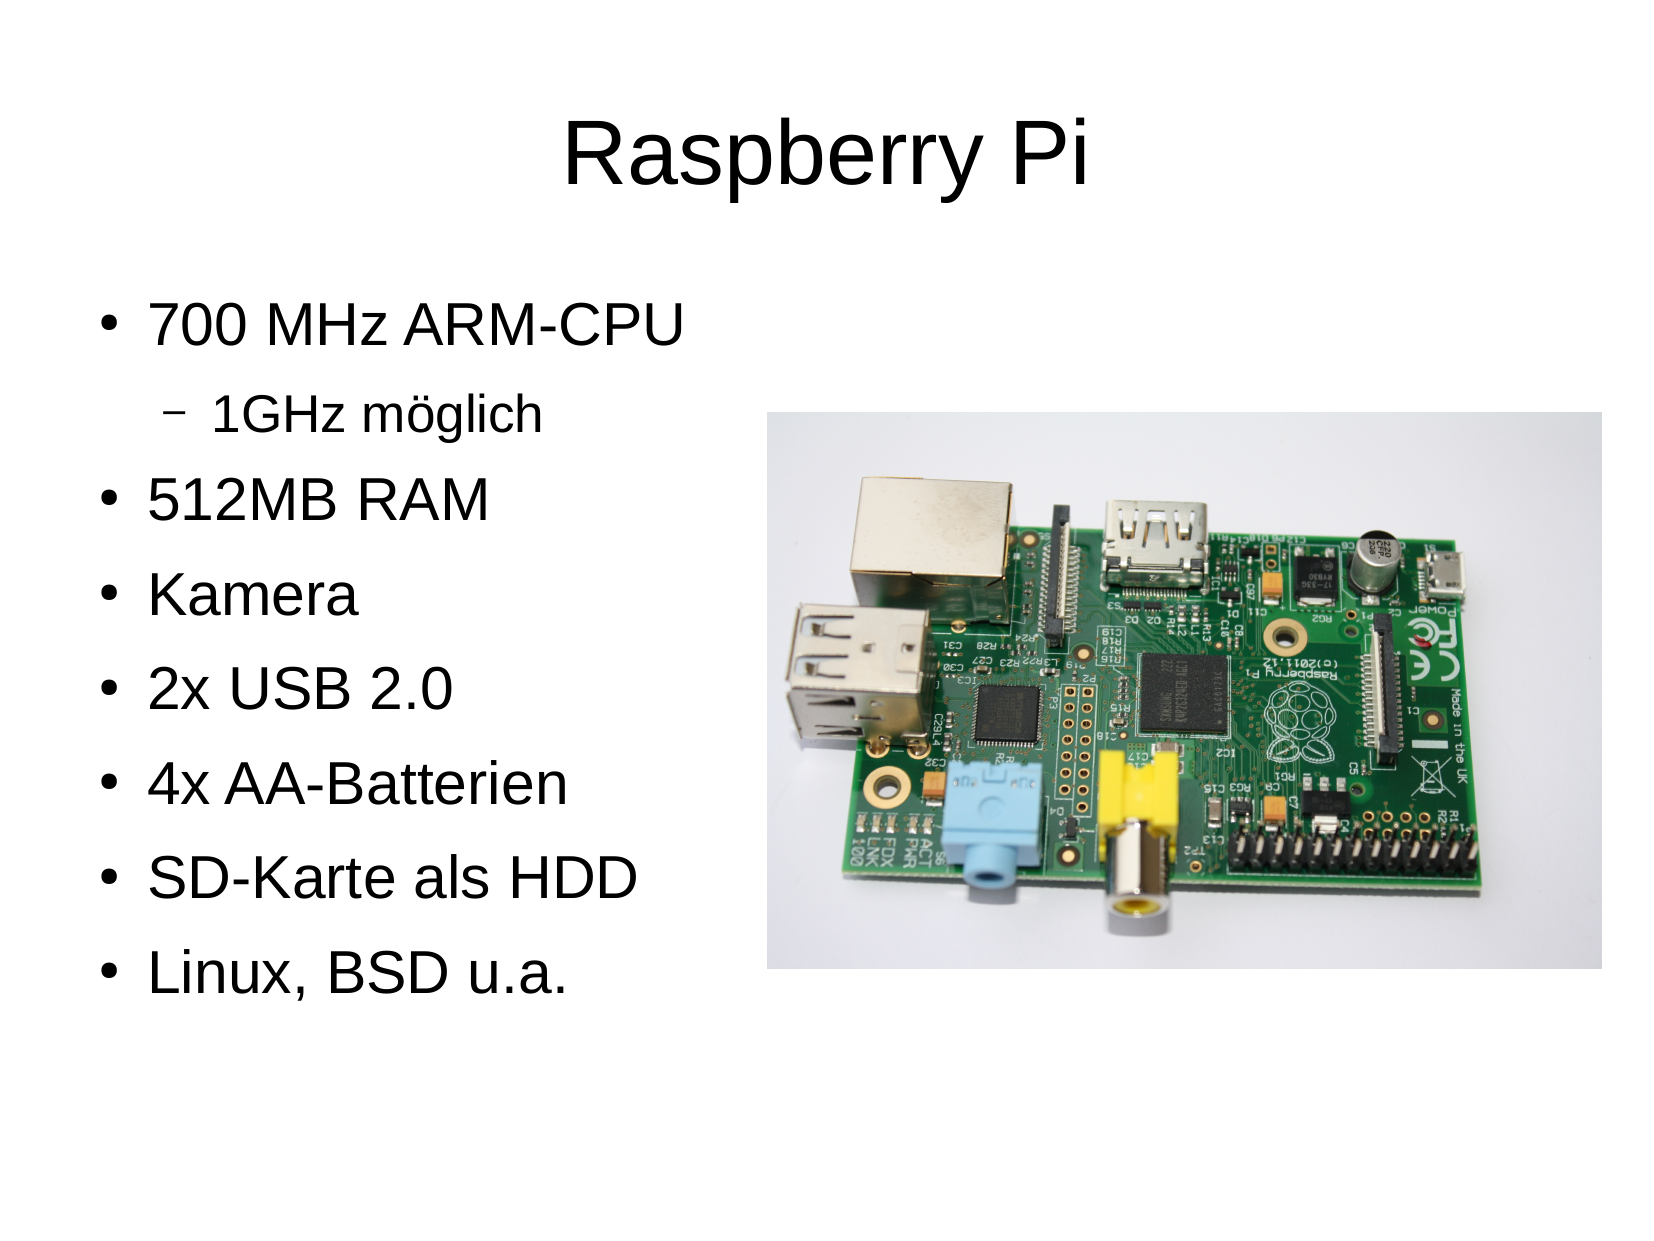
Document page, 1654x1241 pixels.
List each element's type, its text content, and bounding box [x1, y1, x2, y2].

picture [767, 412, 1602, 969]
title Raspberry Pi [82, 49, 1571, 257]
list 700 MHz ARM-CPU 1GHz möglich 512MB RAM Kamera 2x USB 2.0 4x AA-Batterien SD-Karte als HDD Linux, BSD u.a. [82, 290, 793, 1010]
